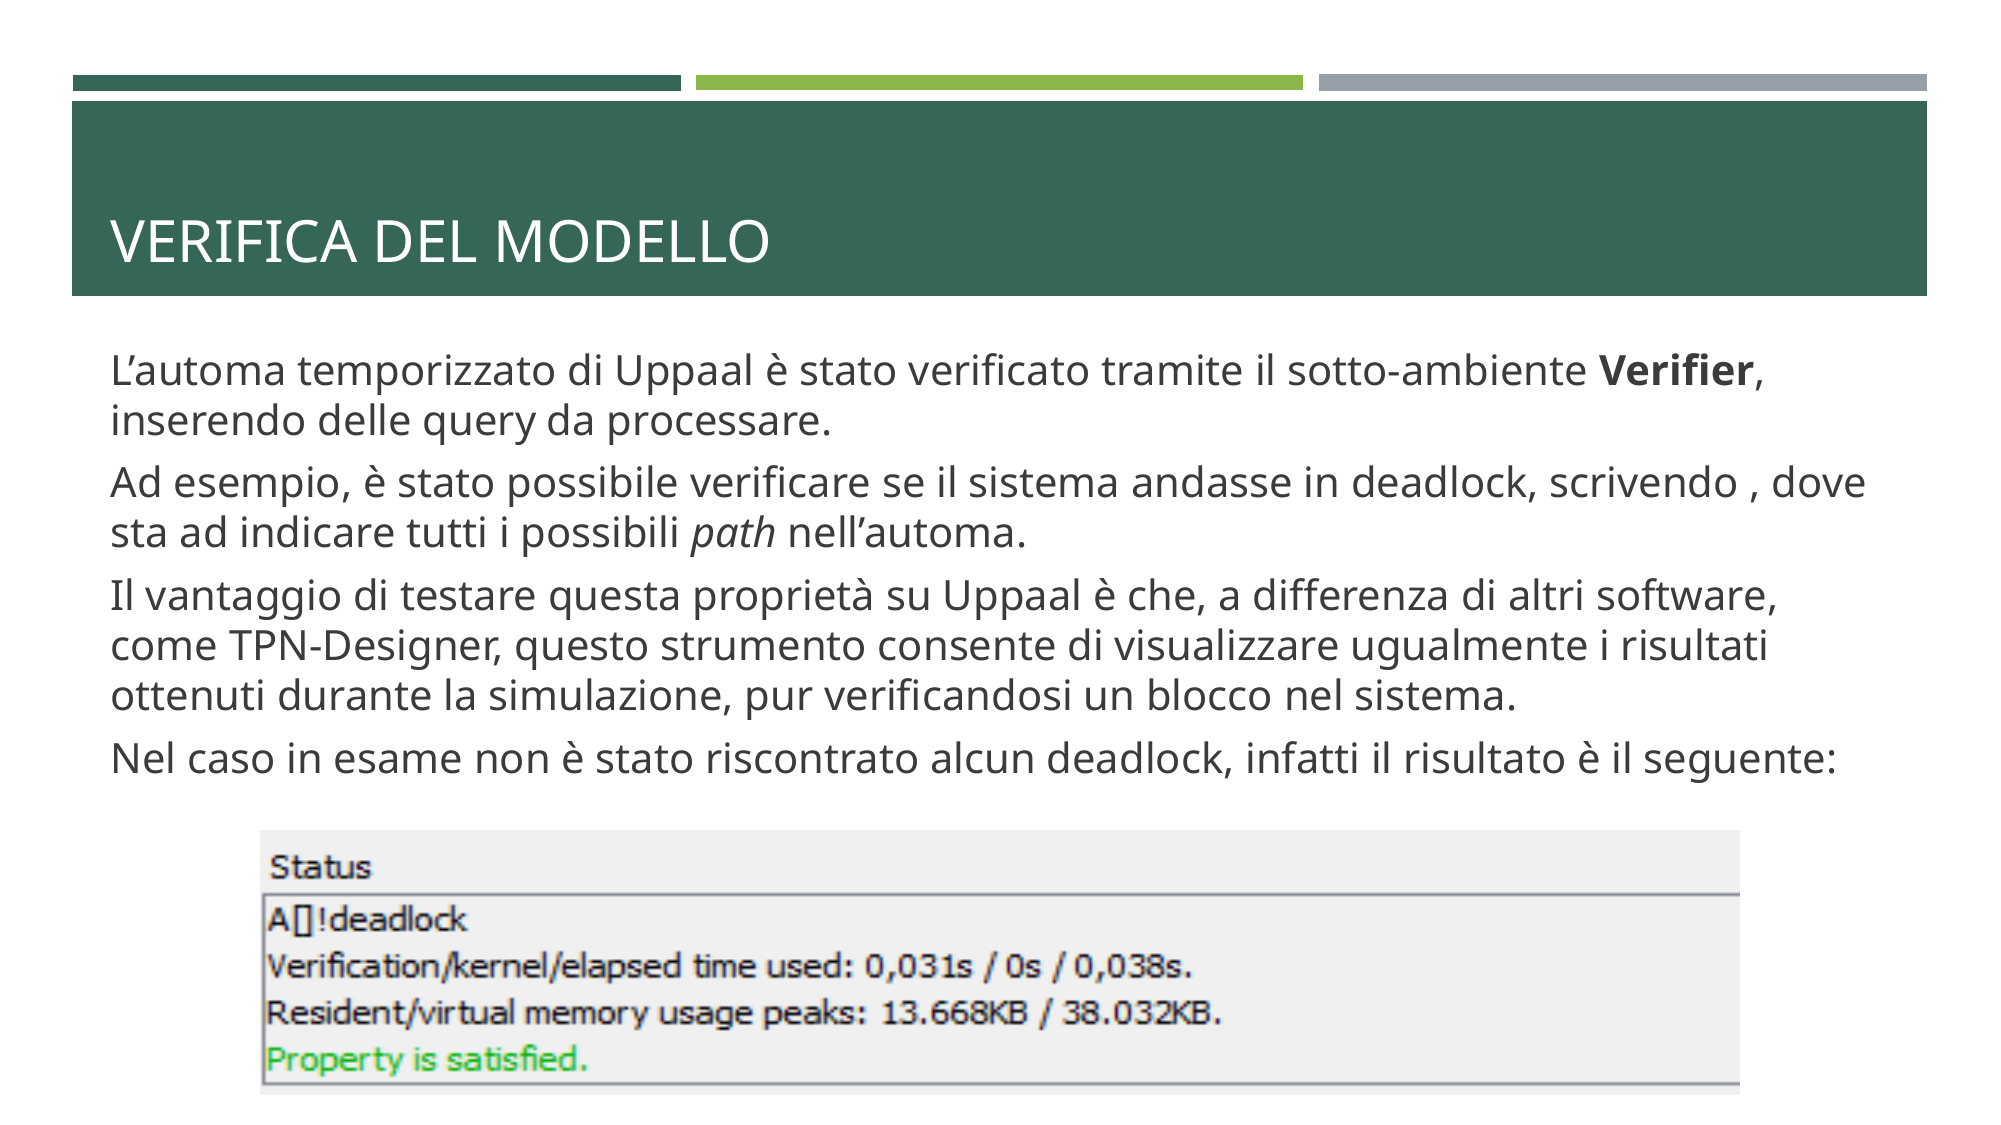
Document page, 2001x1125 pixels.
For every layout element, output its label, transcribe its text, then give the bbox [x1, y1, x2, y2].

picture [260, 830, 1740, 1095]
list L’automa temporizzato di Uppaal è stato verificato tramite il sotto-ambiente Verifier, inserendo delle query da processare. Ad esempio, è stato possibile verificare se il sistema andasse in deadlock, scrivendo , dove sta ad indicare tutti i possibili path nell’automa. Il vantaggio di testare questa proprietà su Uppaal è che, a differenza di altri software, come TPN-Designer, questo strumento consente di visualizzare ugualmente i risultati ottenuti durante la simulazione, pur verificandosi un blocco nel sistema. Nel caso in esame non è stato riscontrato alcun deadlock, infatti il risultato è il seguente: [95, 320, 1905, 805]
title Verifica del modello [95, 115, 1905, 282]
